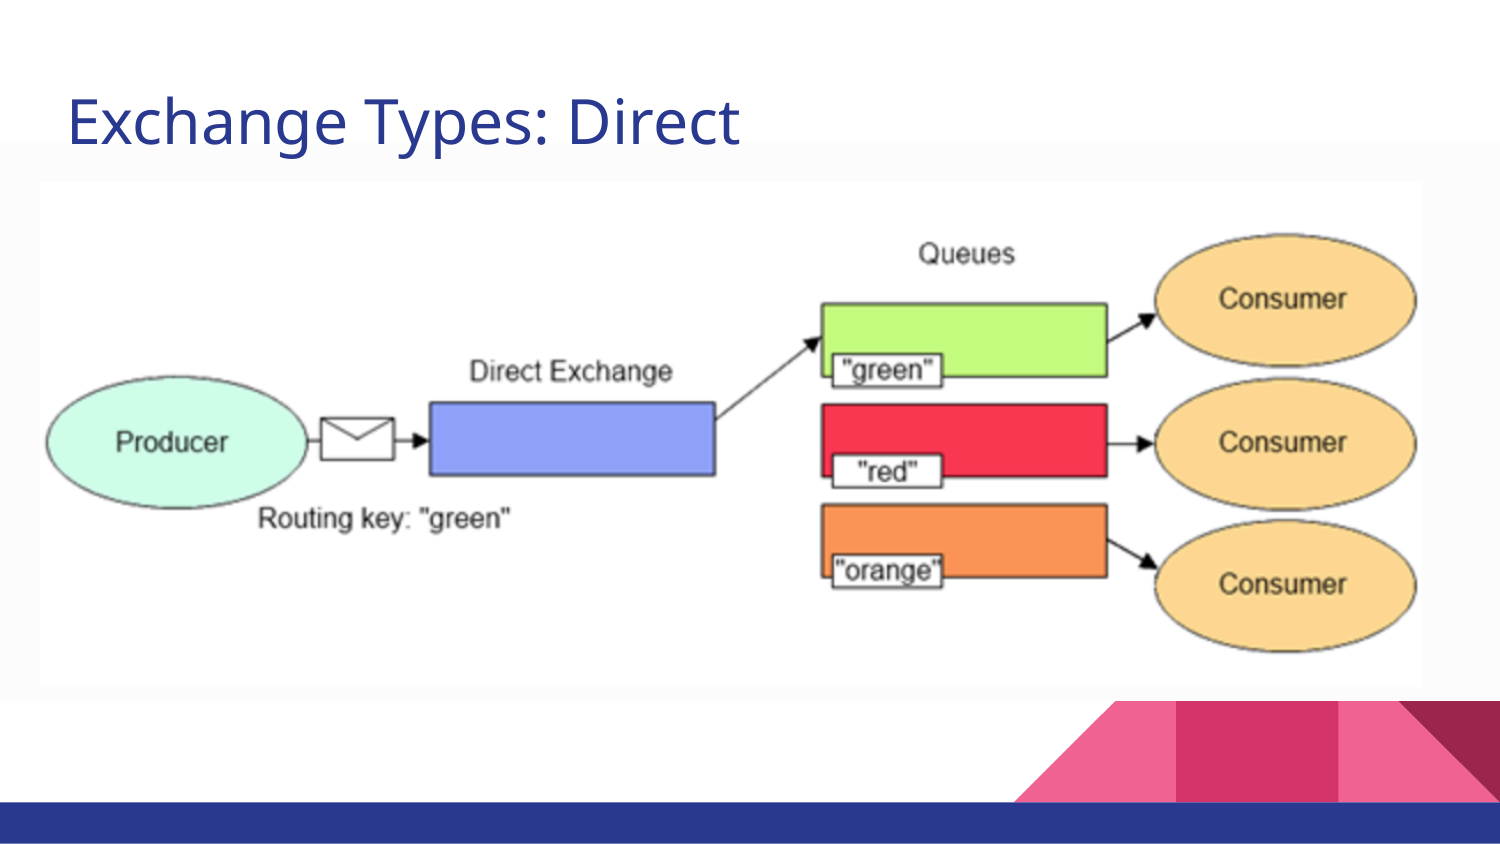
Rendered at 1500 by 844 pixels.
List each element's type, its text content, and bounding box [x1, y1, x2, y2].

title Exchange Types: Direct [51, 67, 1449, 167]
picture [0, 143, 1500, 701]
